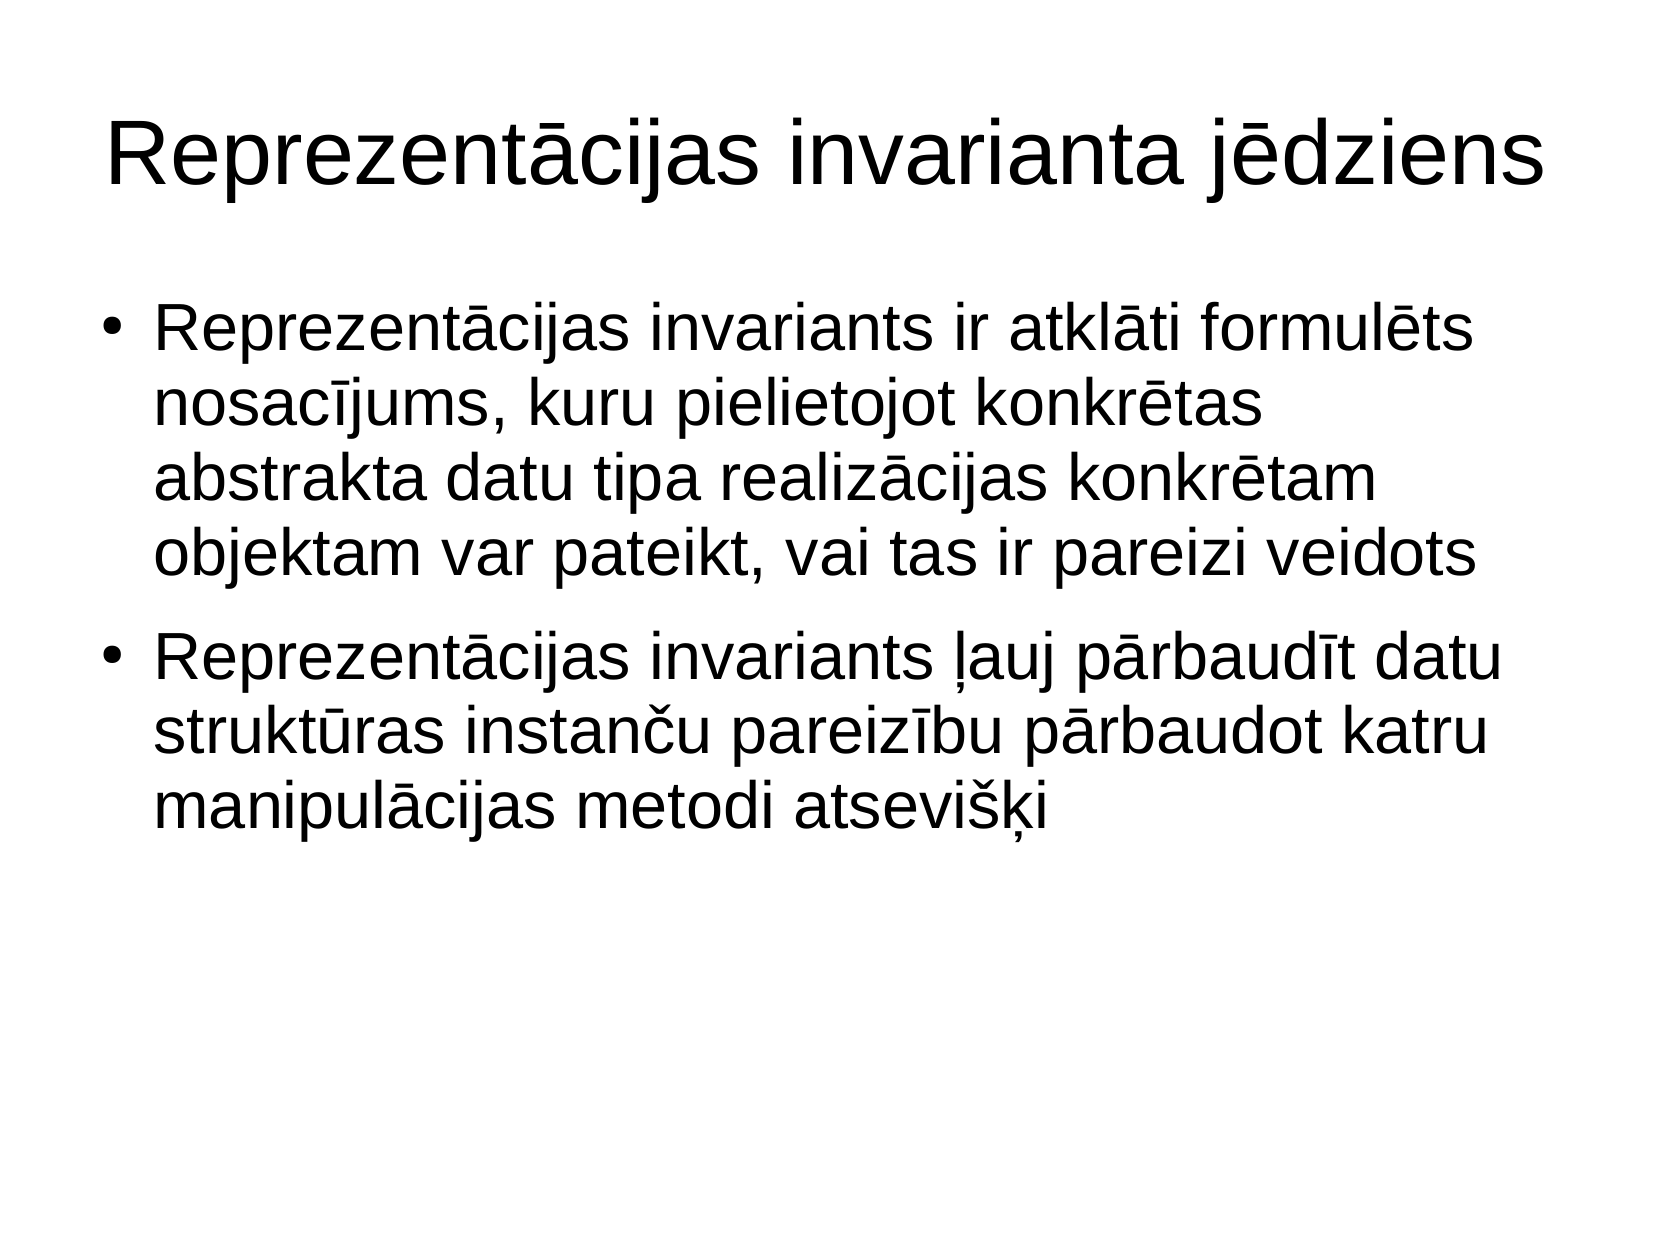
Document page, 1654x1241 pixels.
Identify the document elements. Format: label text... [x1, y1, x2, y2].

title Reprezentācijas invarianta jēdziens [82, 49, 1571, 257]
list Reprezentācijas invariants ir atklāti formulēts nosacījums, kuru pielietojot konkrētas abstrakta datu tipa realizācijas konkrētam objektam var pateikt, vai tas ir pareizi veidots Reprezentācijas invariants ļauj pārbaudīt datu struktūras instanču pareizību pārbaudot katru manipulācijas metodi atsevišķi [82, 290, 1538, 1010]
